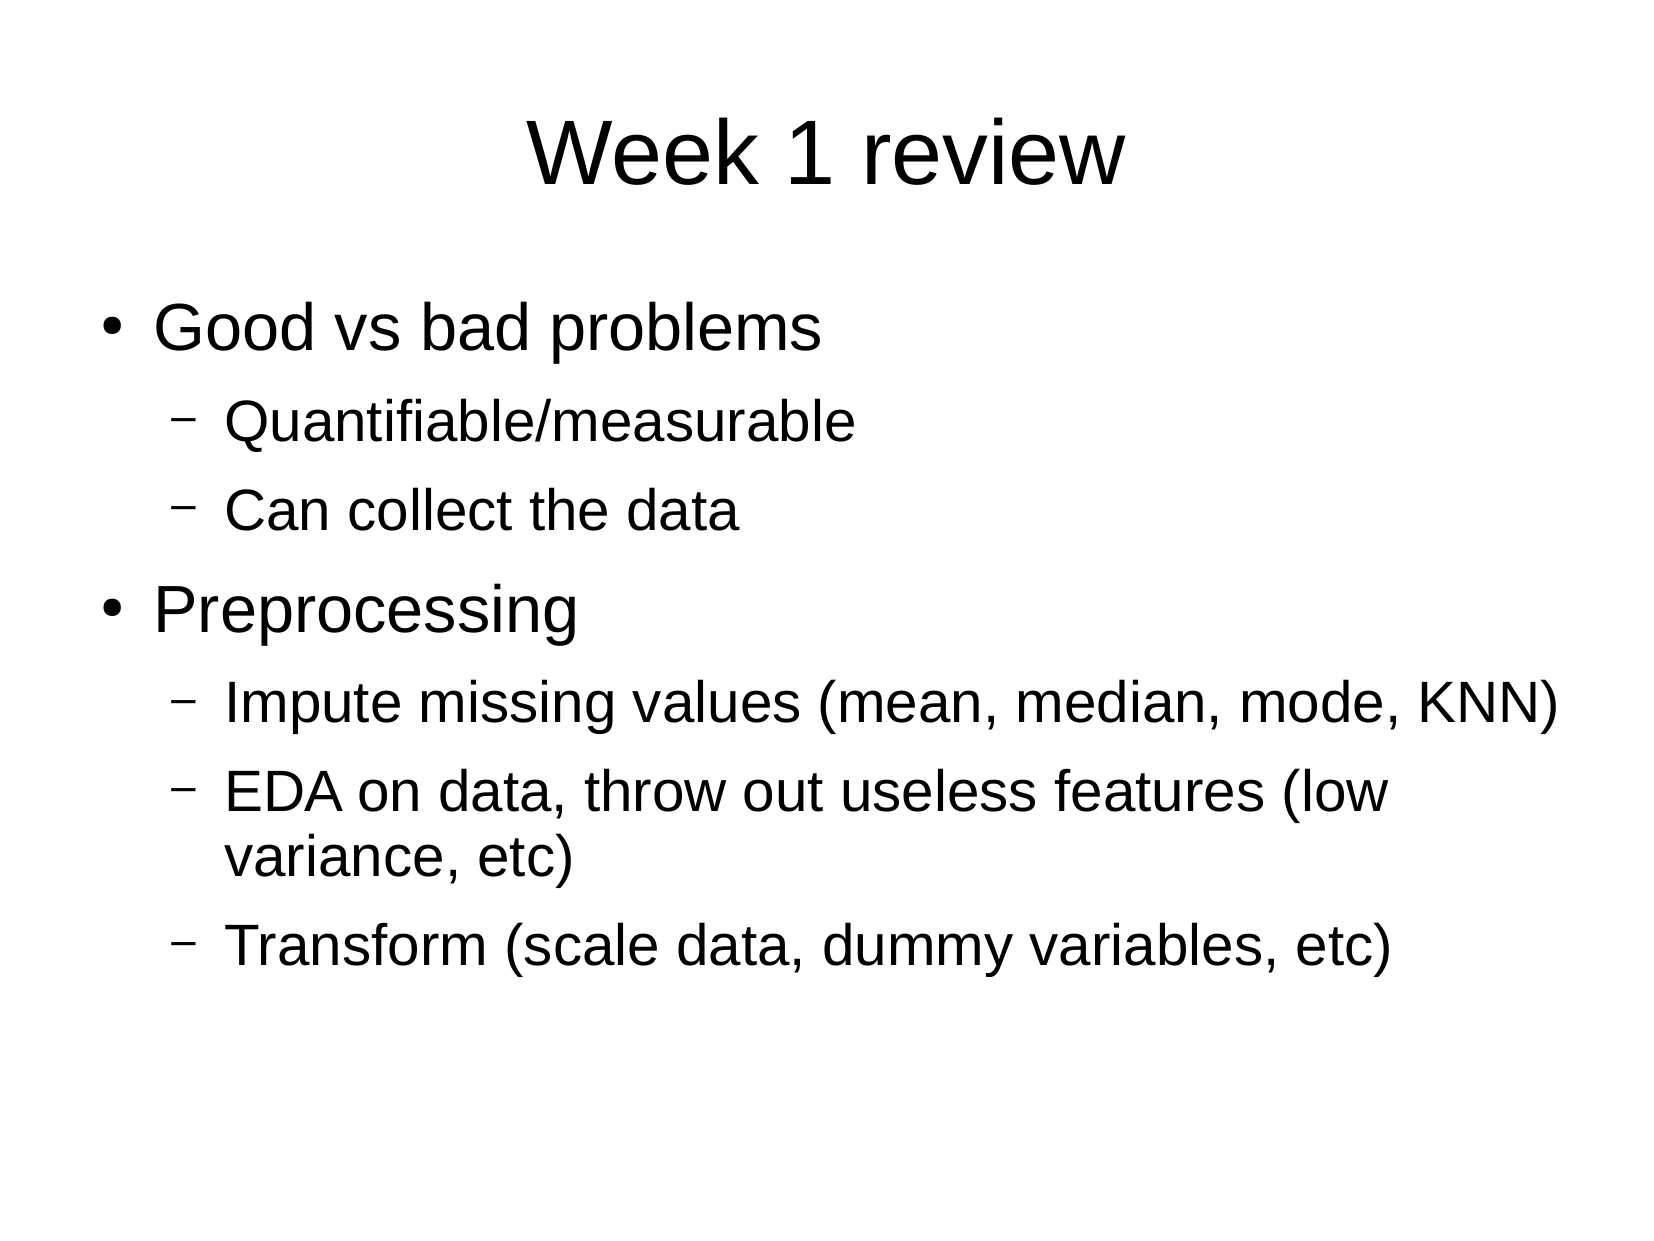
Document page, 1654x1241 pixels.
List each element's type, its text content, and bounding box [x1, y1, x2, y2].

title Week 1 review [82, 49, 1571, 257]
list Good vs bad problems Quantifiable/measurable Can collect the data Preprocessing Impute missing values (mean, median, mode, KNN) EDA on data, throw out useless features (low variance, etc) Transform (scale data, dummy variables, etc) [82, 290, 1571, 1010]
